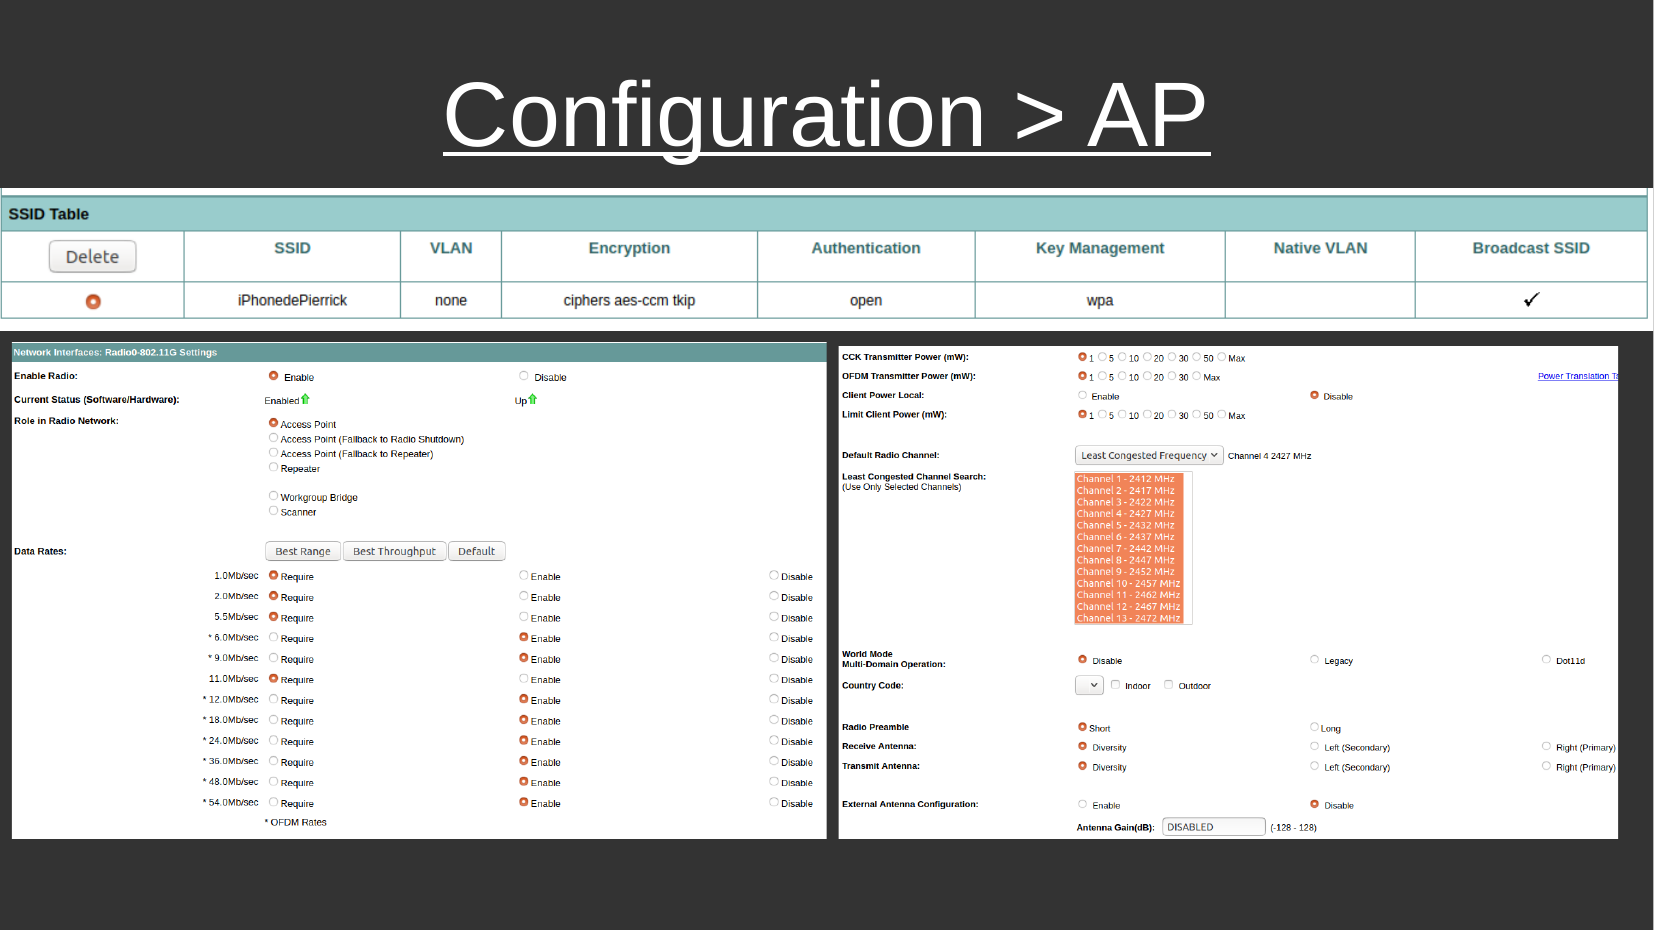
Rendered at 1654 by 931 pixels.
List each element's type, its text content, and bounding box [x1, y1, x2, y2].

picture [11, 342, 827, 839]
picture [0, 188, 1654, 331]
title Configuration > AP [82, 37, 1571, 188]
picture [838, 346, 1619, 839]
